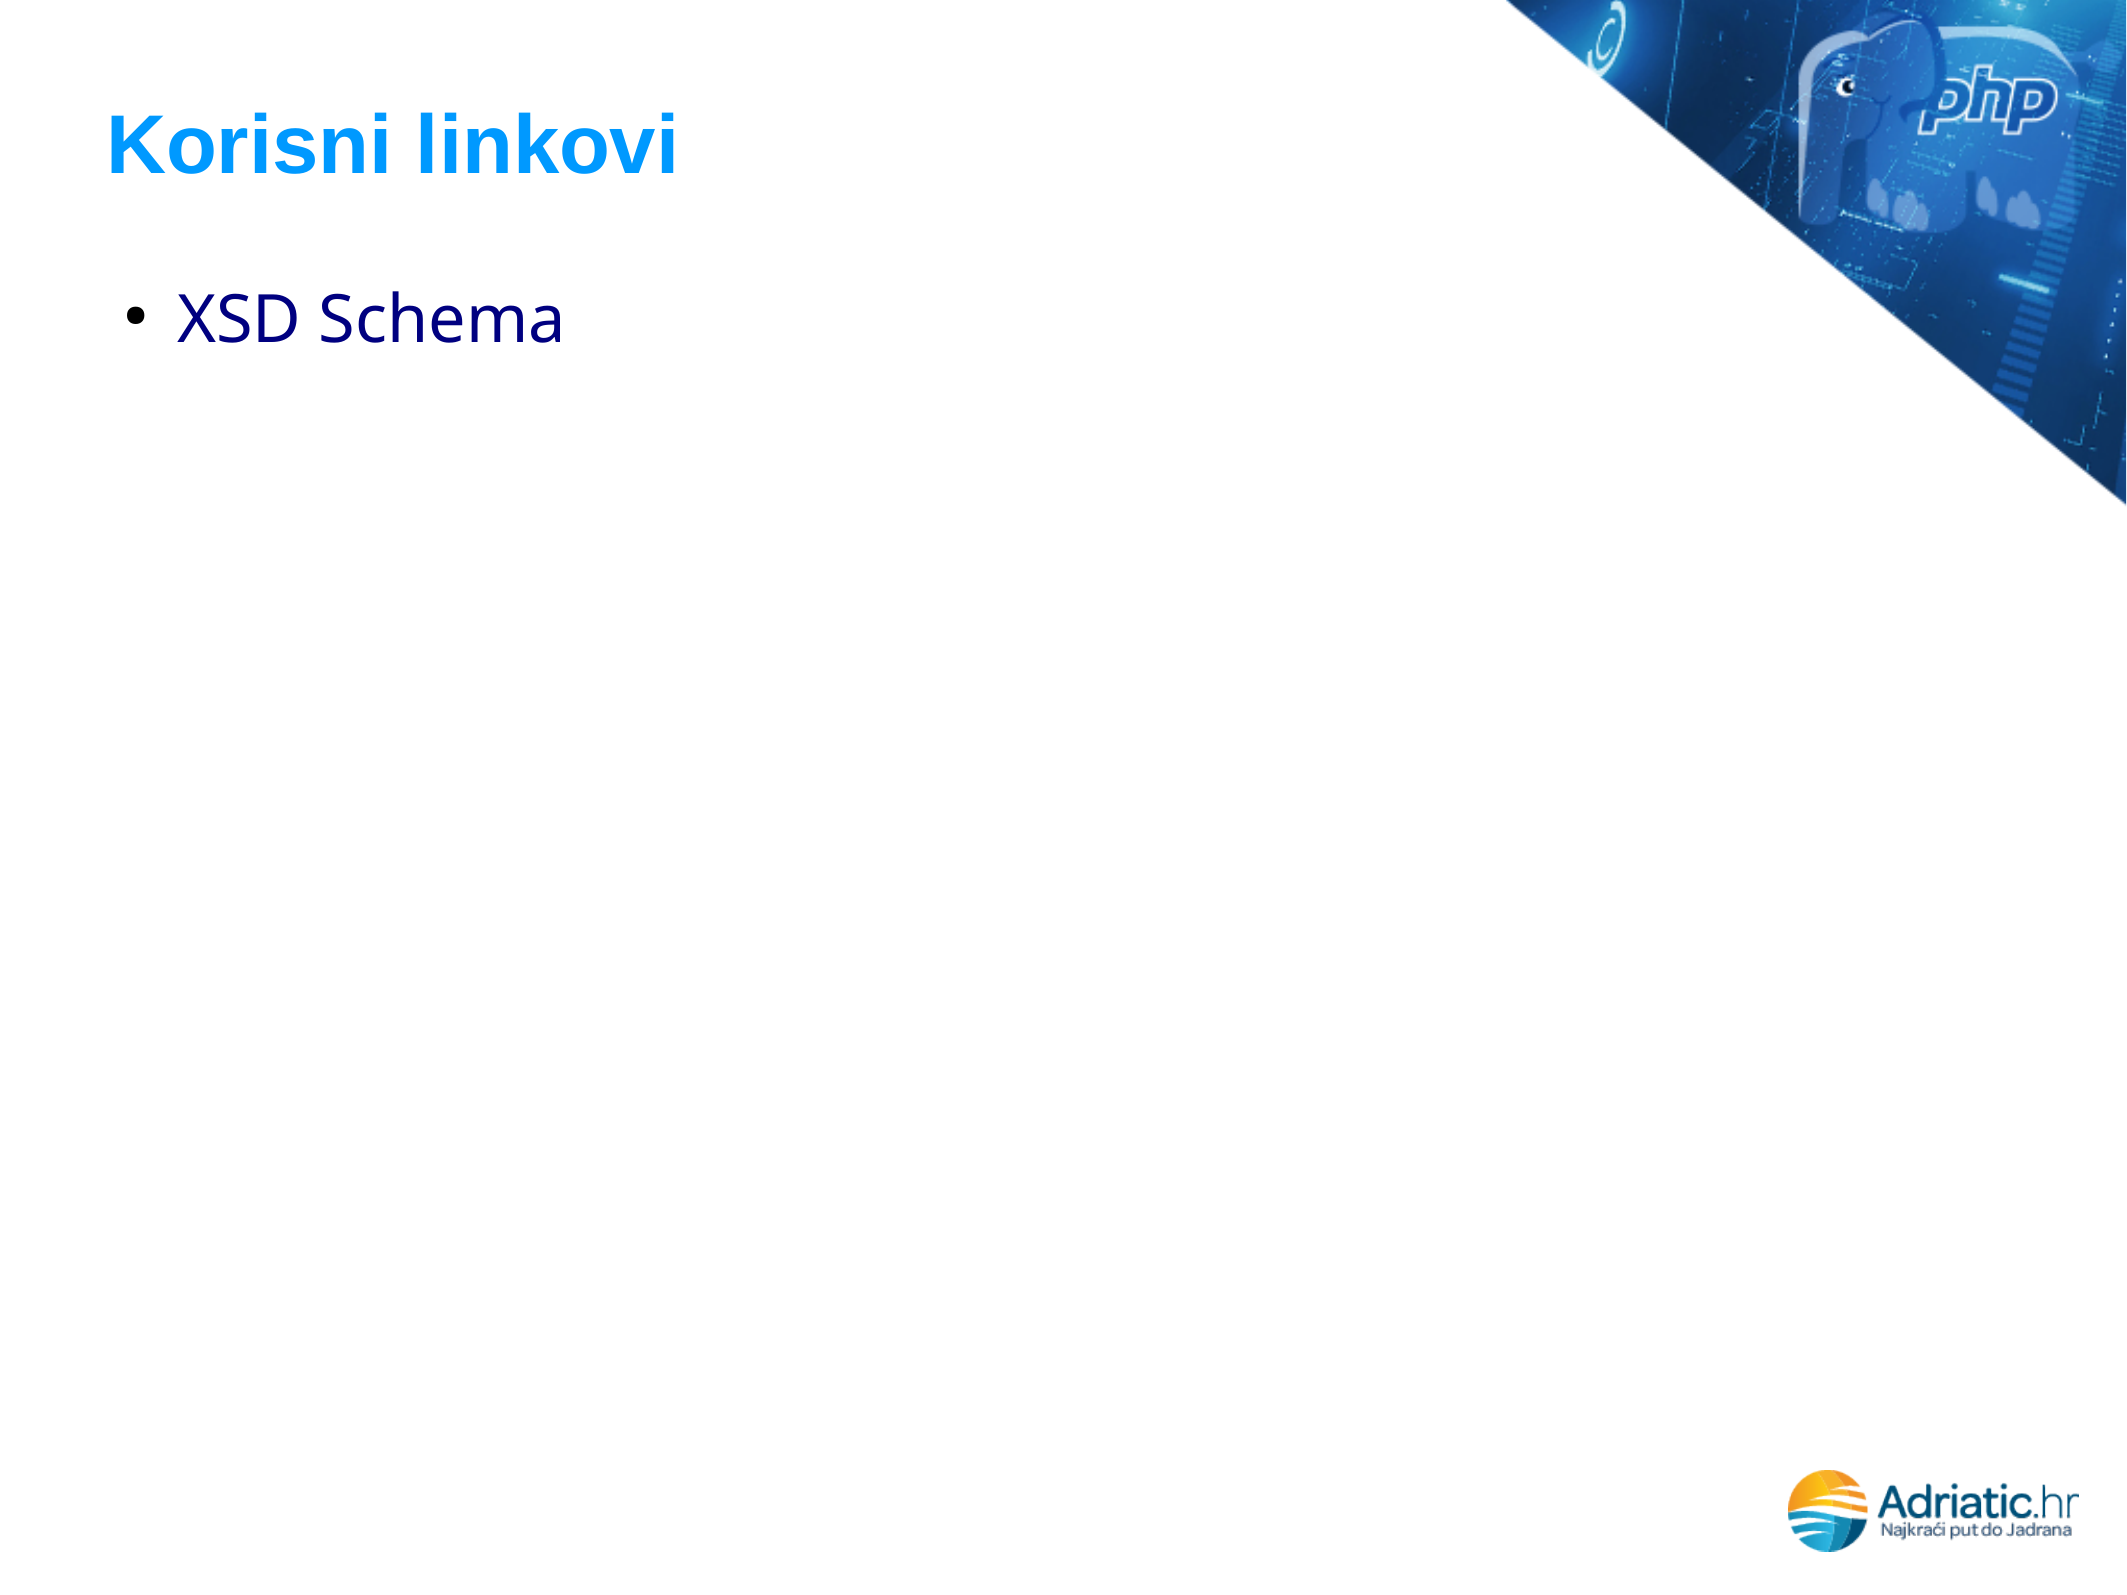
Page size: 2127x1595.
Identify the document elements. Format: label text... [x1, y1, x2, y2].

title Korisni linkovi [106, 70, 1630, 219]
picture [1505, 0, 2127, 625]
picture [1788, 1470, 2079, 1552]
list XSD Schema [106, 271, 2020, 1453]
